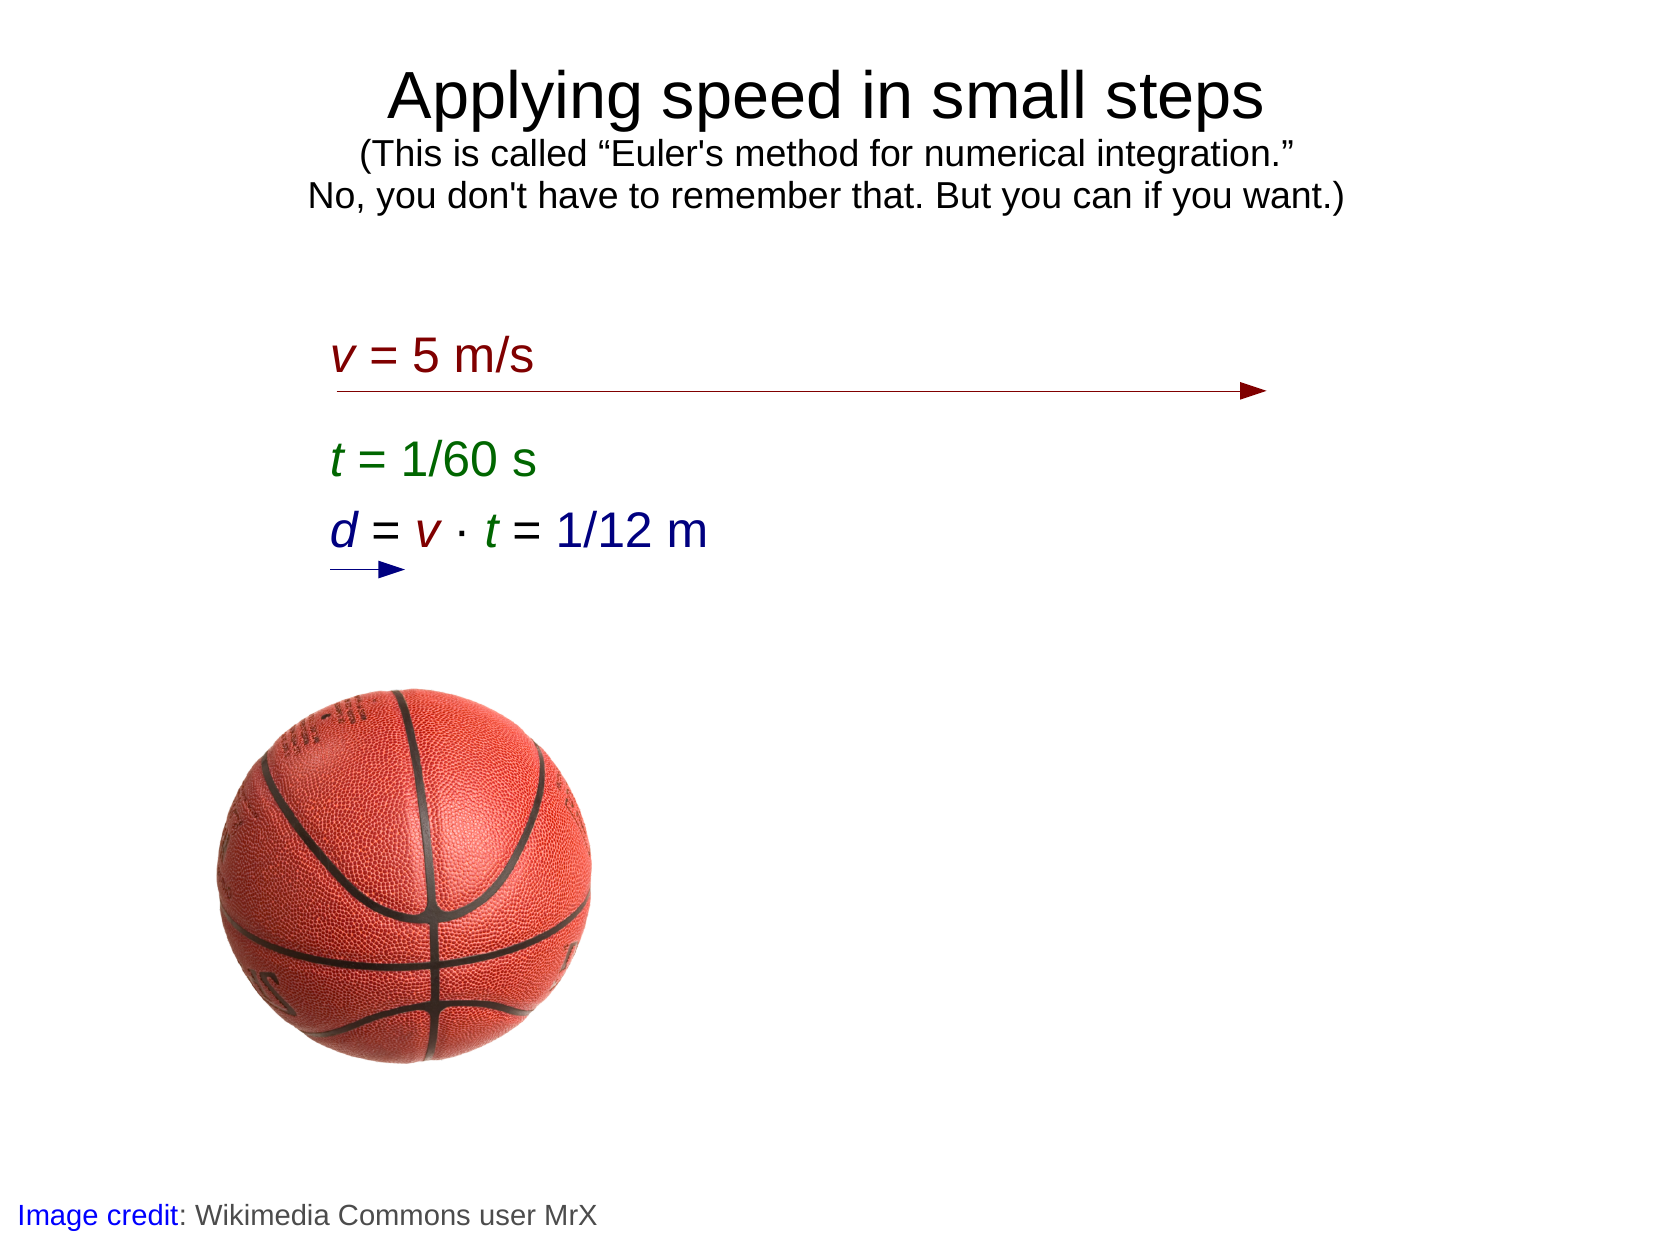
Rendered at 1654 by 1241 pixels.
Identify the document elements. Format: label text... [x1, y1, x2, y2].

text_box d = v · t = 1/12 m [315, 494, 781, 566]
picture [216, 688, 592, 1064]
text_box Image credit: Wikimedia Commons user MrX [2, 1191, 1163, 1240]
subtitle Applying speed in small steps (This is called “Euler's method for numerical integration.” No, you don't have to remember that. But you can if you want.) [82, 49, 1571, 226]
text_box v = 5 m/s [315, 319, 676, 391]
text_box t = 1/60 s [315, 423, 781, 494]
